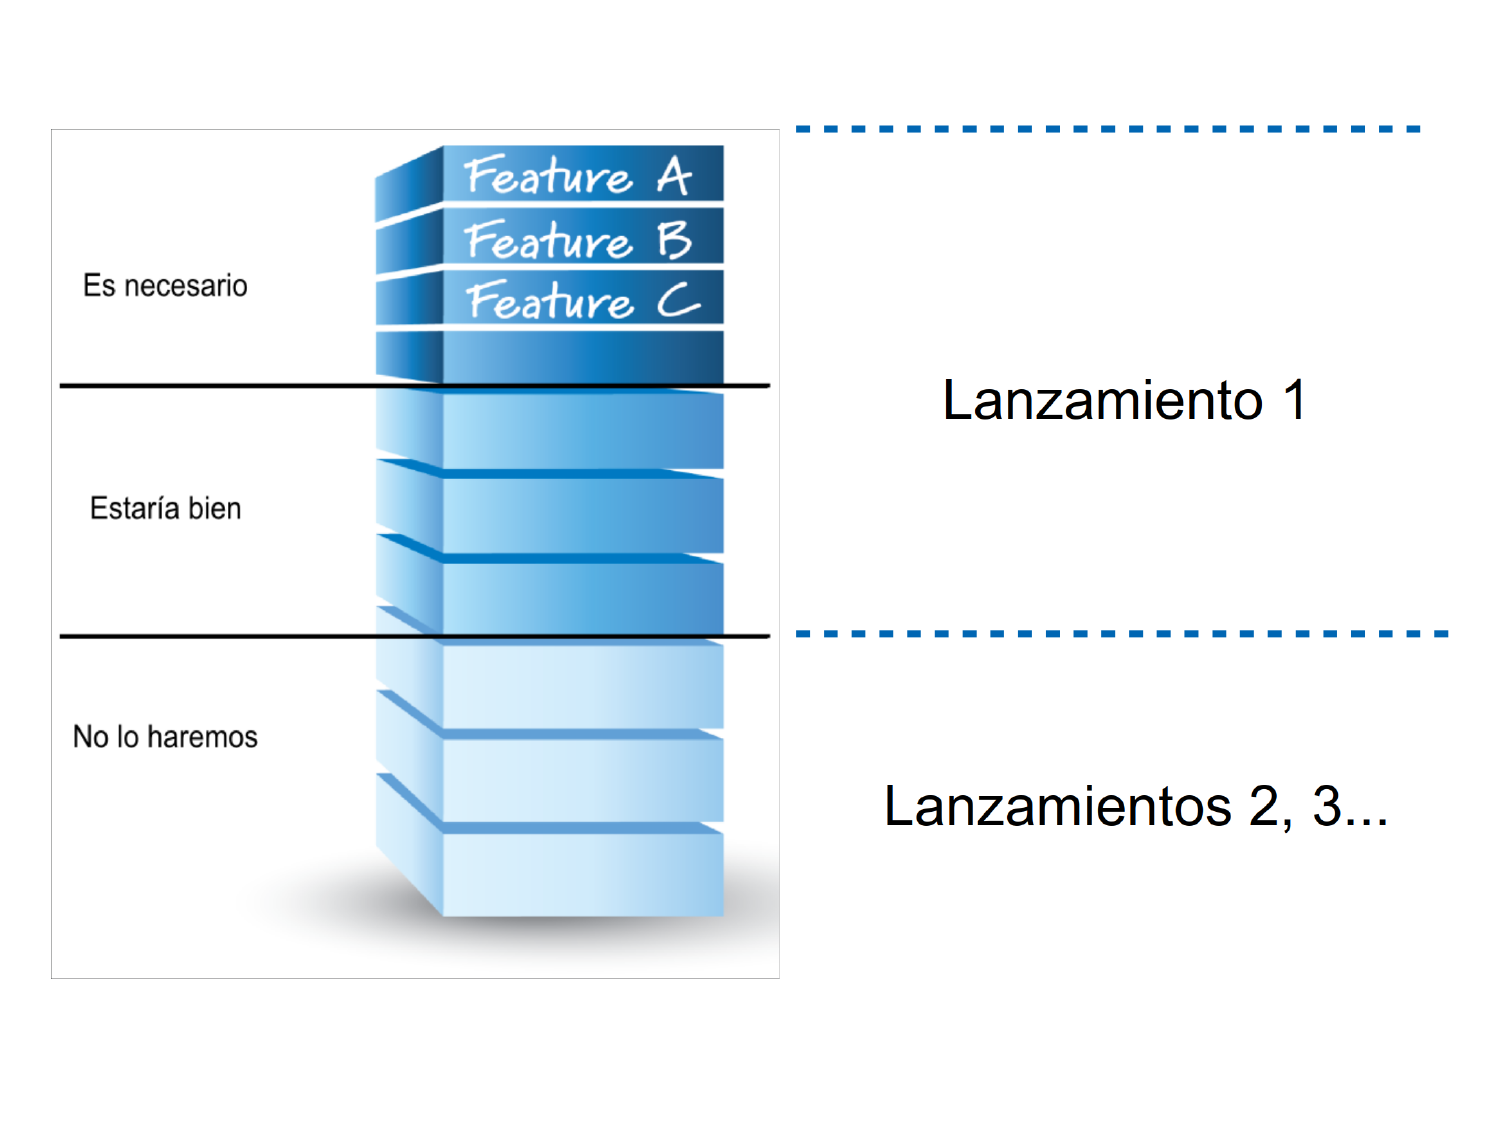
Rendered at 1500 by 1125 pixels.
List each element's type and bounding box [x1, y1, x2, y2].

picture [42, 119, 1458, 1006]
